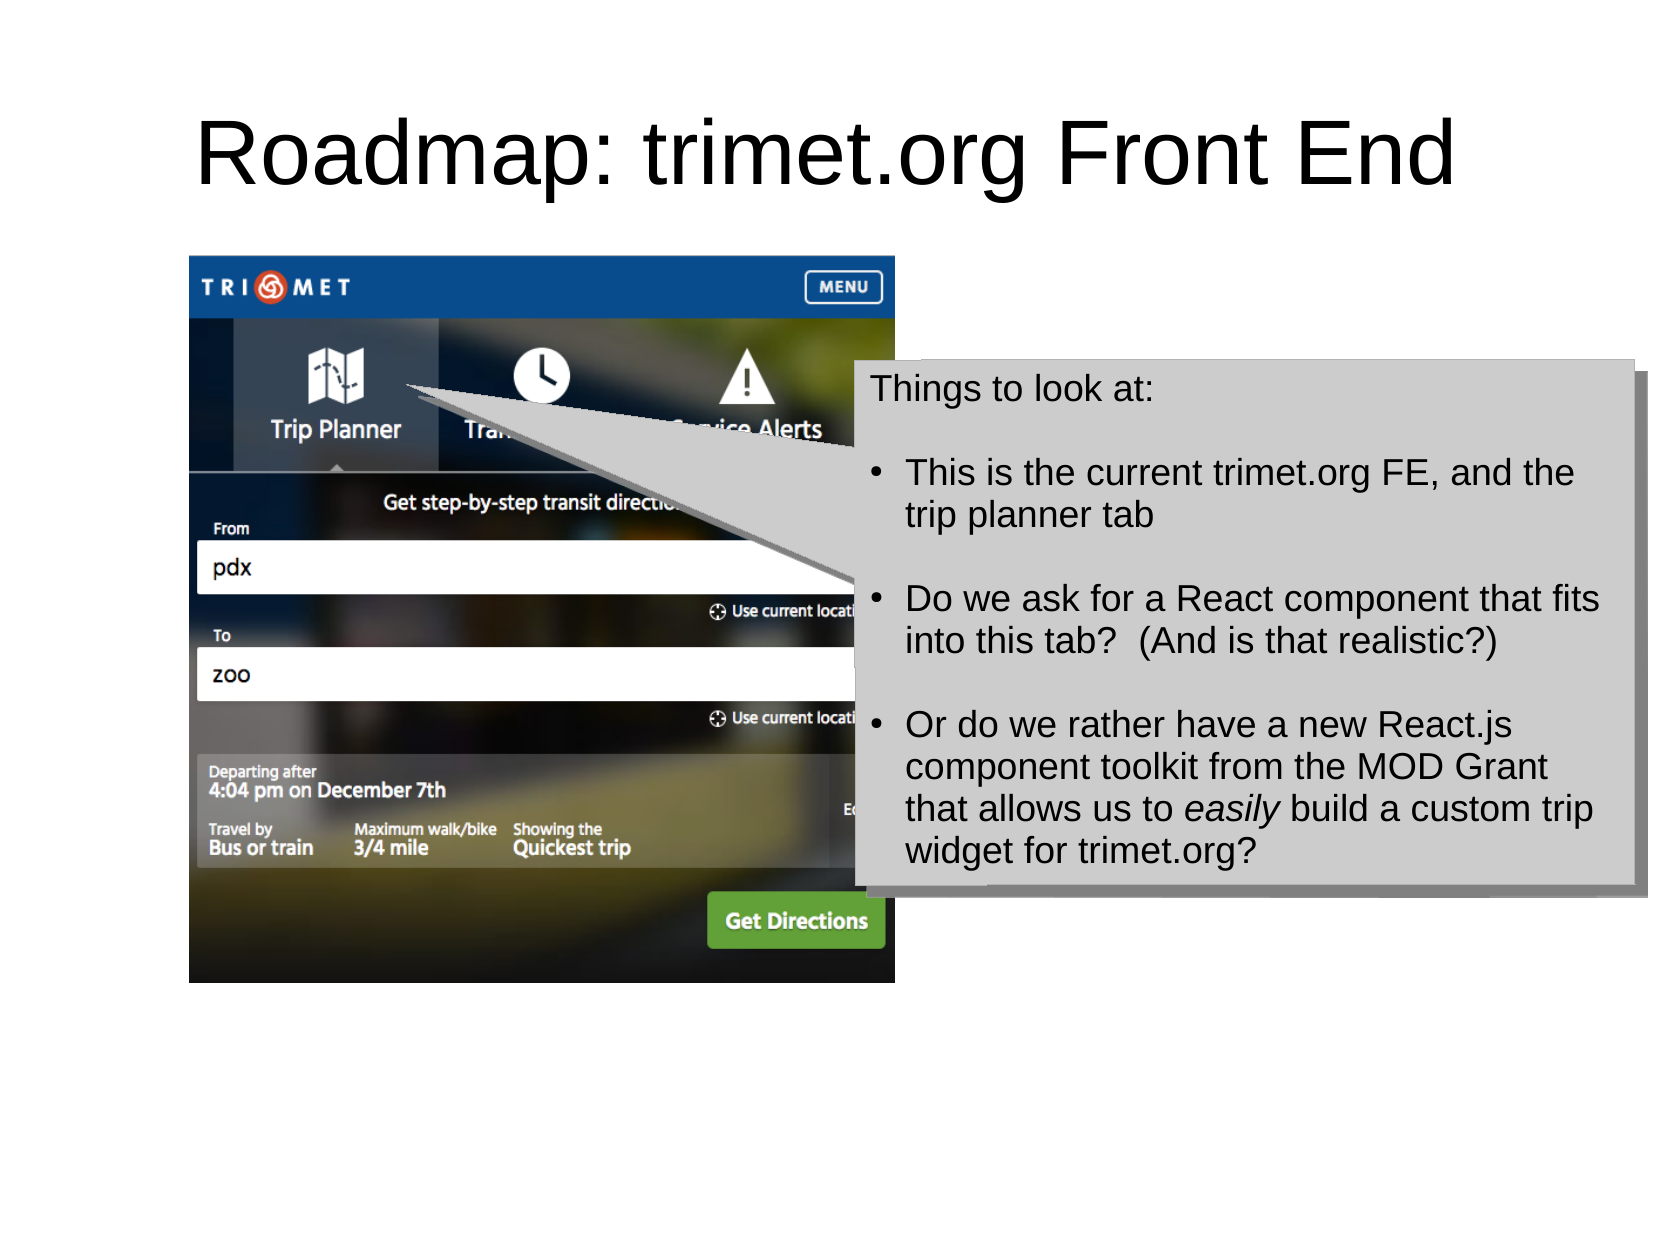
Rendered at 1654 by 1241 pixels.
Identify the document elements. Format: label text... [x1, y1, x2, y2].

picture [189, 255, 895, 983]
text_box Things to look at: This is the current trimet.org FE, and the trip planner tab Do we ask for a React component that fits into this tab? (And is that realistic?) Or do we rather have a new React.js component toolkit from the MOD Grant that allows us to easily build a custom trip widget for trimet.org? [406, 359, 1636, 886]
title Roadmap: trimet.org Front End [82, 49, 1571, 257]
